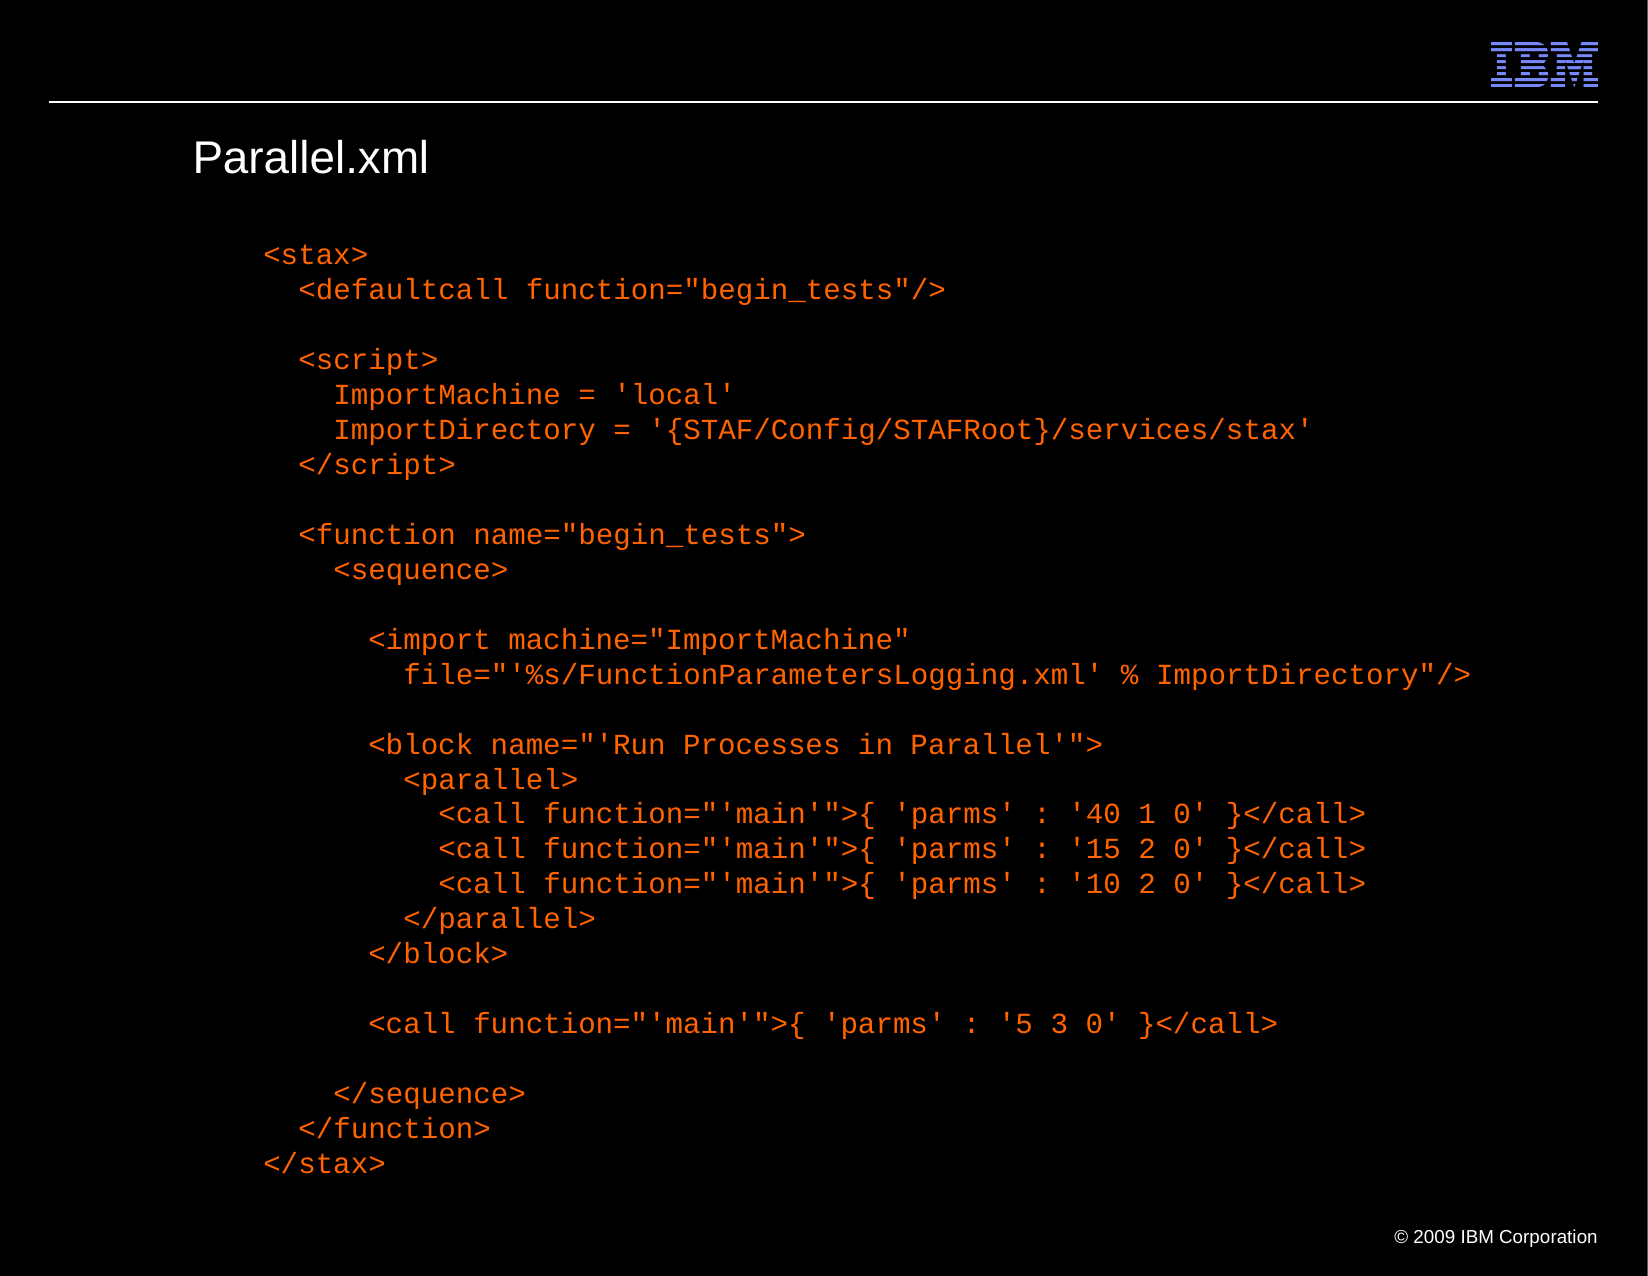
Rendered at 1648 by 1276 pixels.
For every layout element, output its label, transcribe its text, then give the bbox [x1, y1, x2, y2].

title Parallel.xml [175, 125, 1648, 219]
text_box <stax> <defaultcall function="begin_tests"/> <script> ImportMachine = 'local' ImportDirectory = '{STAF/Config/STAFRoot}/services/stax' </script> <function name="begin_tests"> <sequence> <import machine="ImportMachine" file="'%s/FunctionParametersLogging.xml' % ImportDirectory"/> <block name="'Run Processes in Parallel'"> <parallel> <call function="'main'">{ 'parms' : '40 1 0' }</call> <call function="'main'">{ 'parms' : '15 2 0' }</call> <call function="'main'">{ 'parms' : '10 2 0' }</call> </parallel> </block> <call function="'main'">{ 'parms' : '5 3 0' }</call> </sequence> </function> </stax> [248, 227, 1648, 1223]
picture [1491, 42, 1598, 87]
